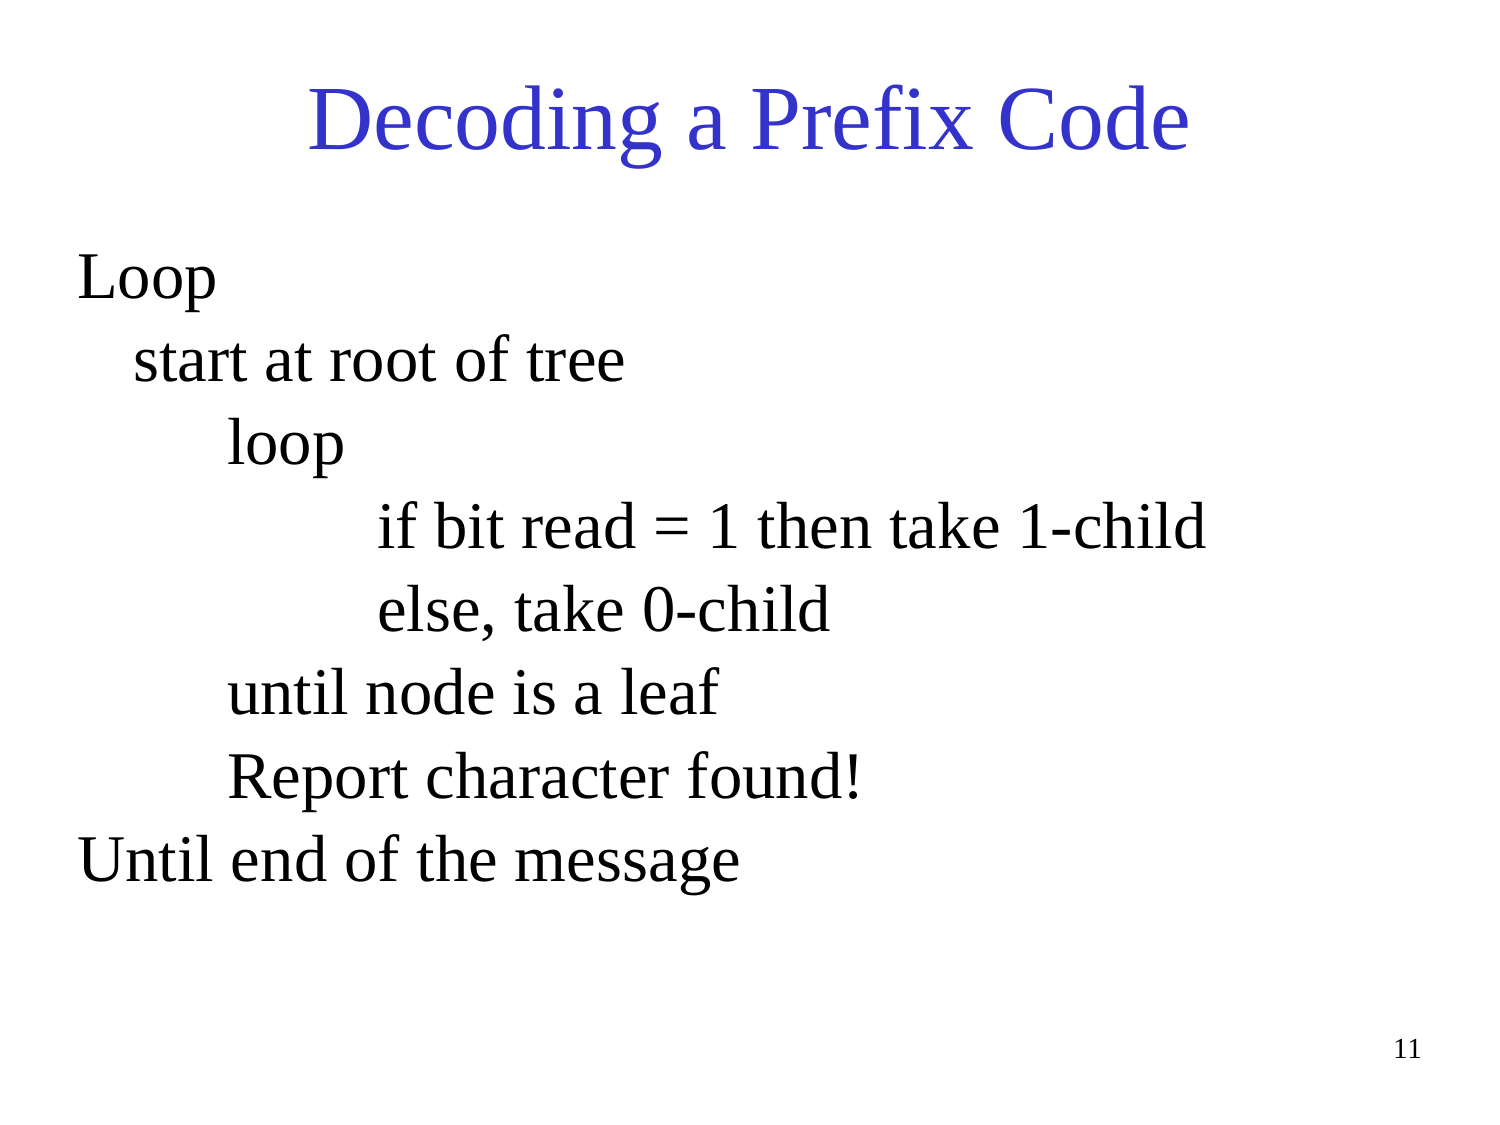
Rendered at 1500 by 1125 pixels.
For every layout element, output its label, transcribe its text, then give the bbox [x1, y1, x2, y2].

title Decoding a Prefix Code [112, 37, 1388, 201]
list Loop start at root of tree loop if bit read = 1 then take 1-child else, take 0-child until node is a leaf Report character found! Until end of the message [62, 237, 1426, 1051]
